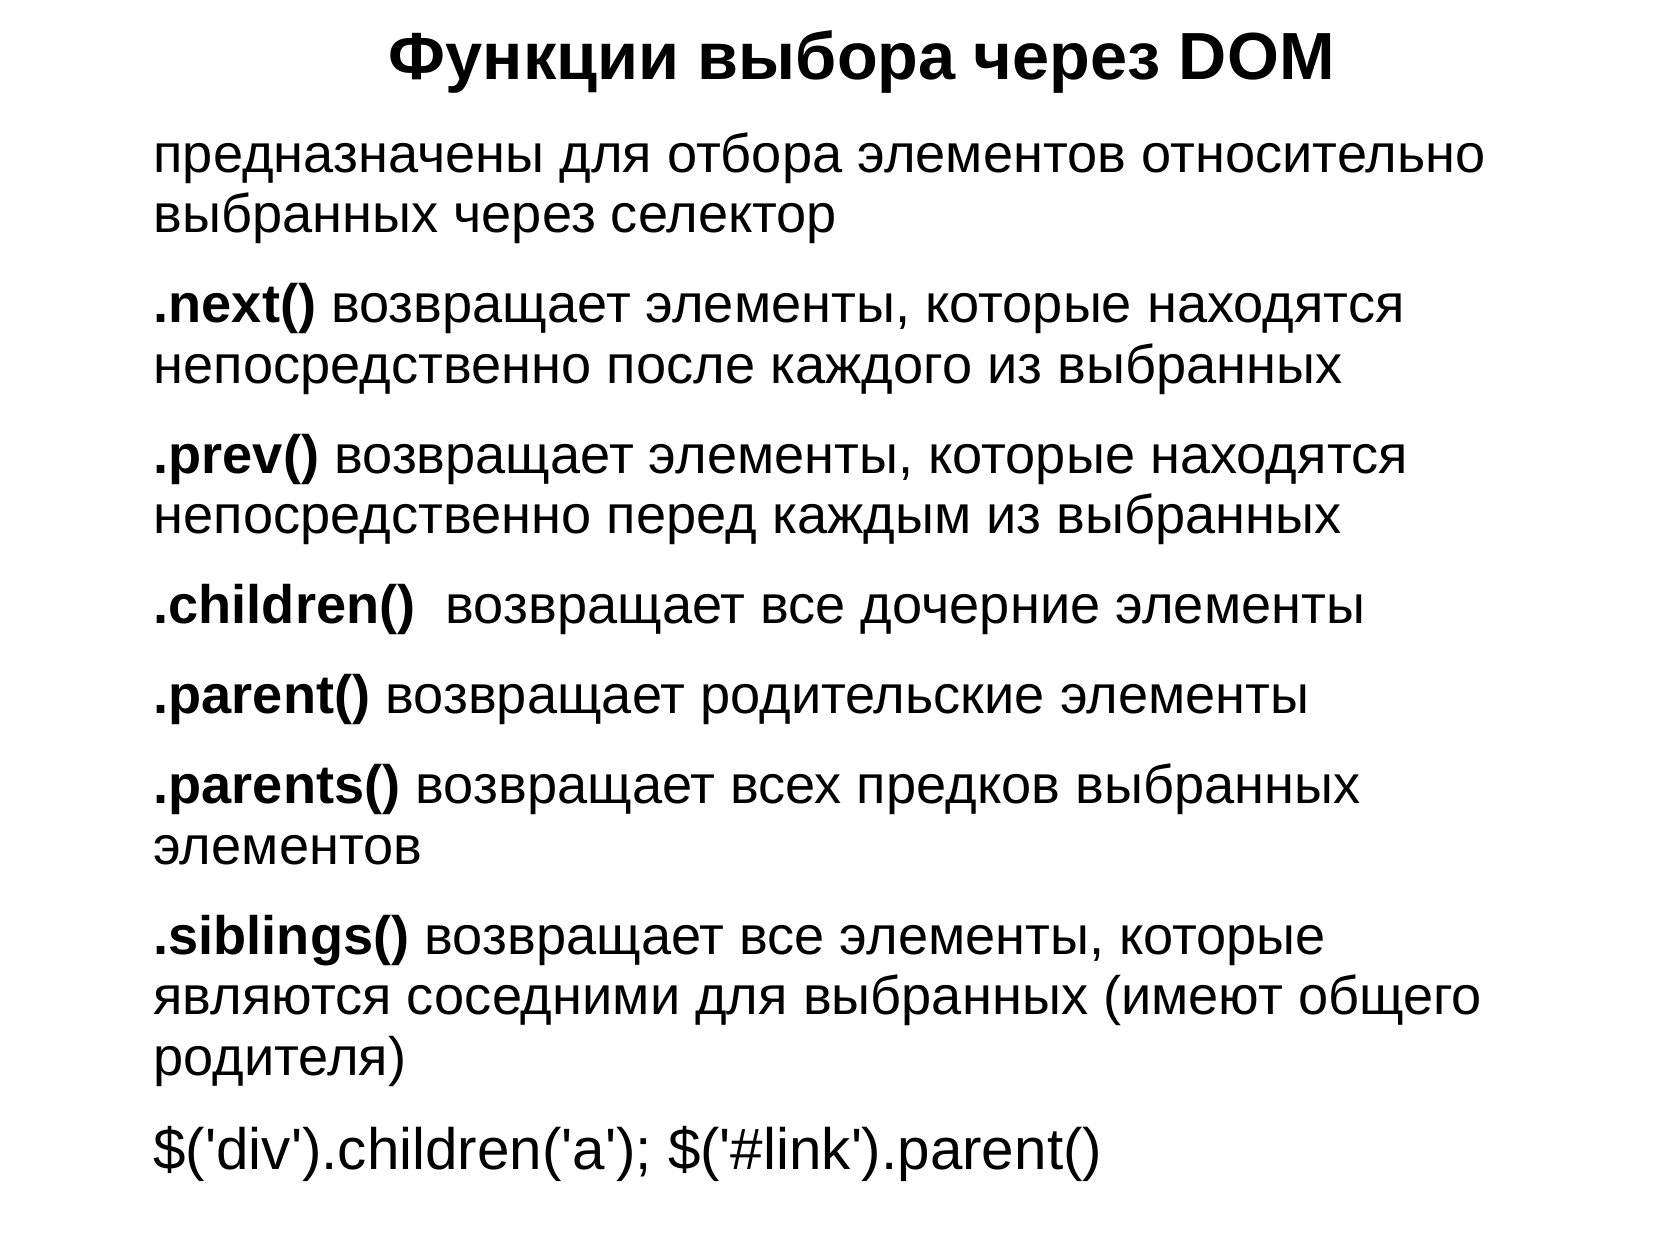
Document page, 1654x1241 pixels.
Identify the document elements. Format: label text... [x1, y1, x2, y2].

list Функции выбора через DOM предназначены для отбора элементов относительно выбранных через селектор .next() возвращает элементы, которые находятся непосредственно после каждого из выбранных .prev() возвращает элементы, которые находятся непосредственно перед каждым из выбранных .children() возвращает все дочерние элементы .parent() возвращает родительские элементы .parents() возвращает всех предков выбранных элементов .siblings() возвращает все элементы, которые являются соседними для выбранных (имеют общего родителя) $('div').children('a'); $('#link').parent() [82, 18, 1571, 1241]
